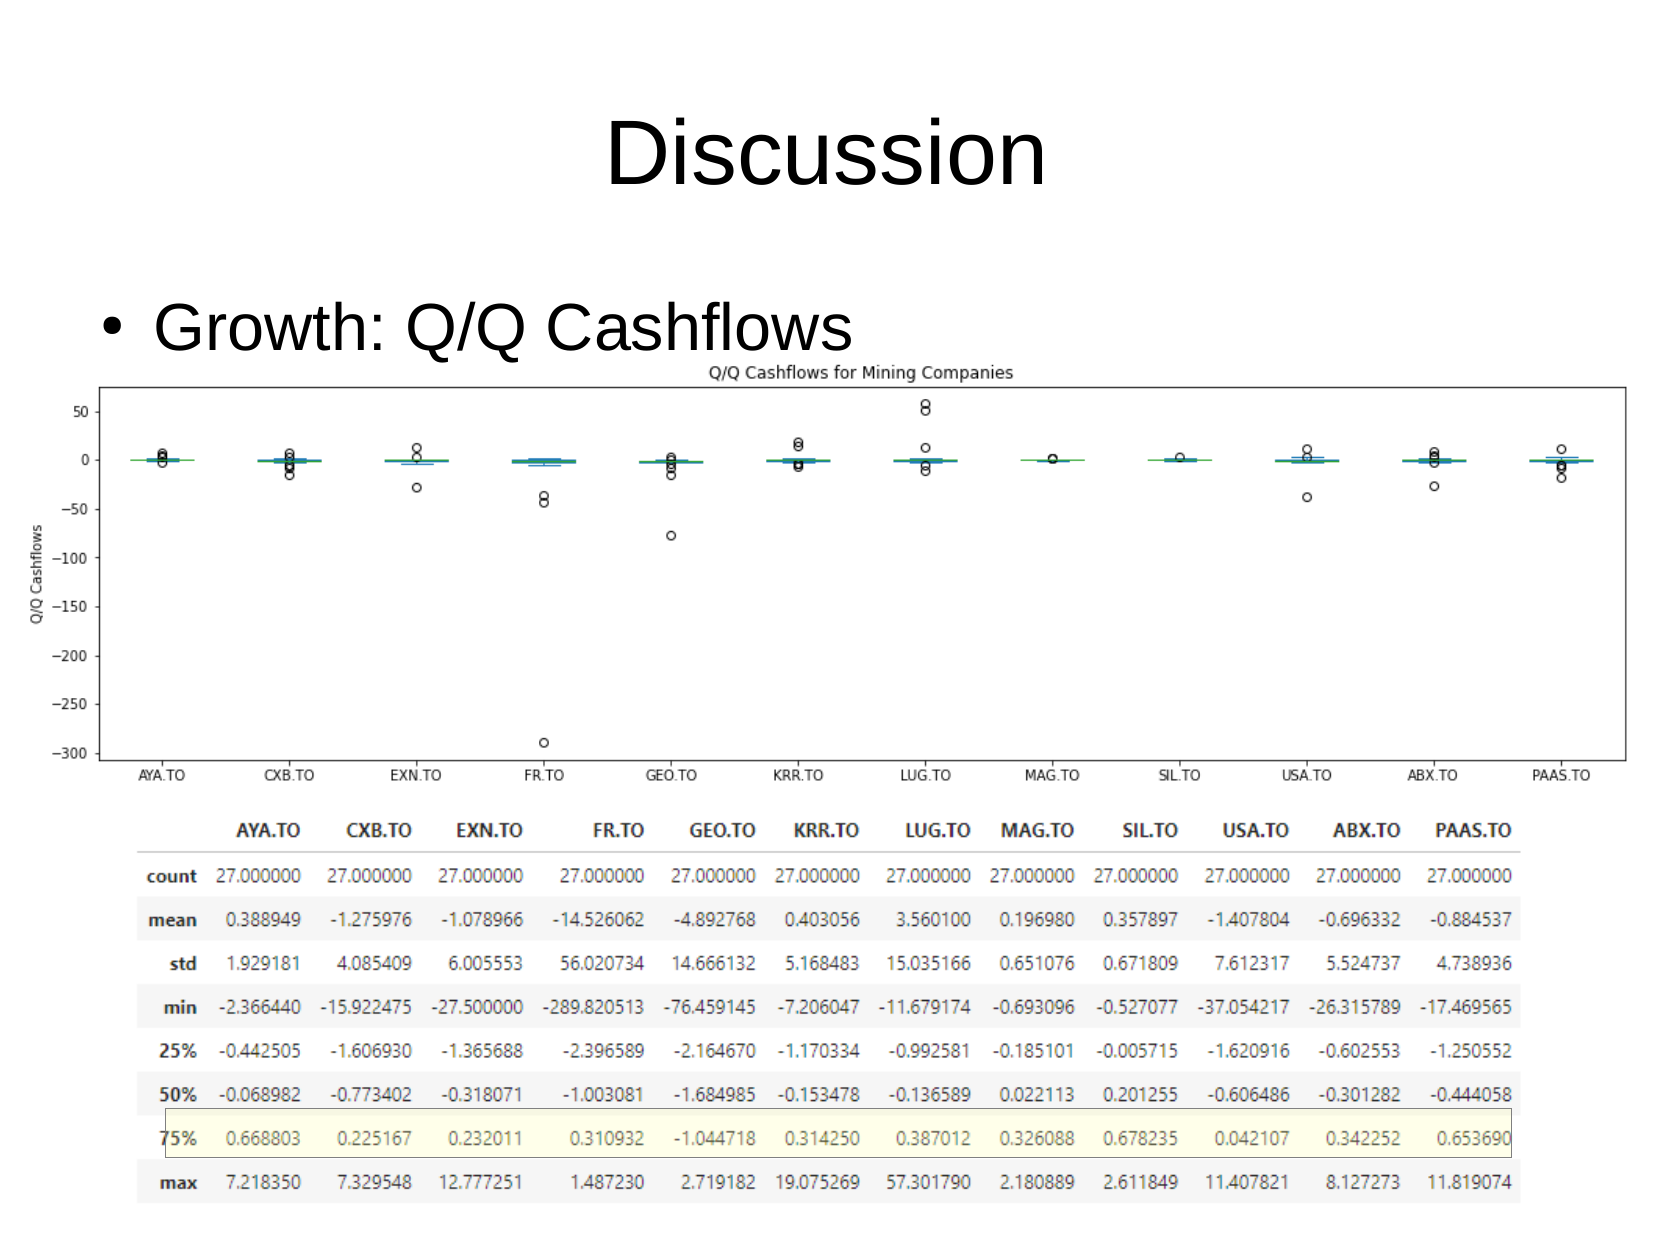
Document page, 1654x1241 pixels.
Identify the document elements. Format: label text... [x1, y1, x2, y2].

text_box [165, 1108, 1512, 1158]
picture [1571, 339, 1654, 804]
picture [128, 1109, 1538, 1222]
picture [6, 339, 82, 804]
list Growth: Q/Q Cashflows [82, 290, 1571, 1109]
title Discussion [82, 49, 1571, 257]
